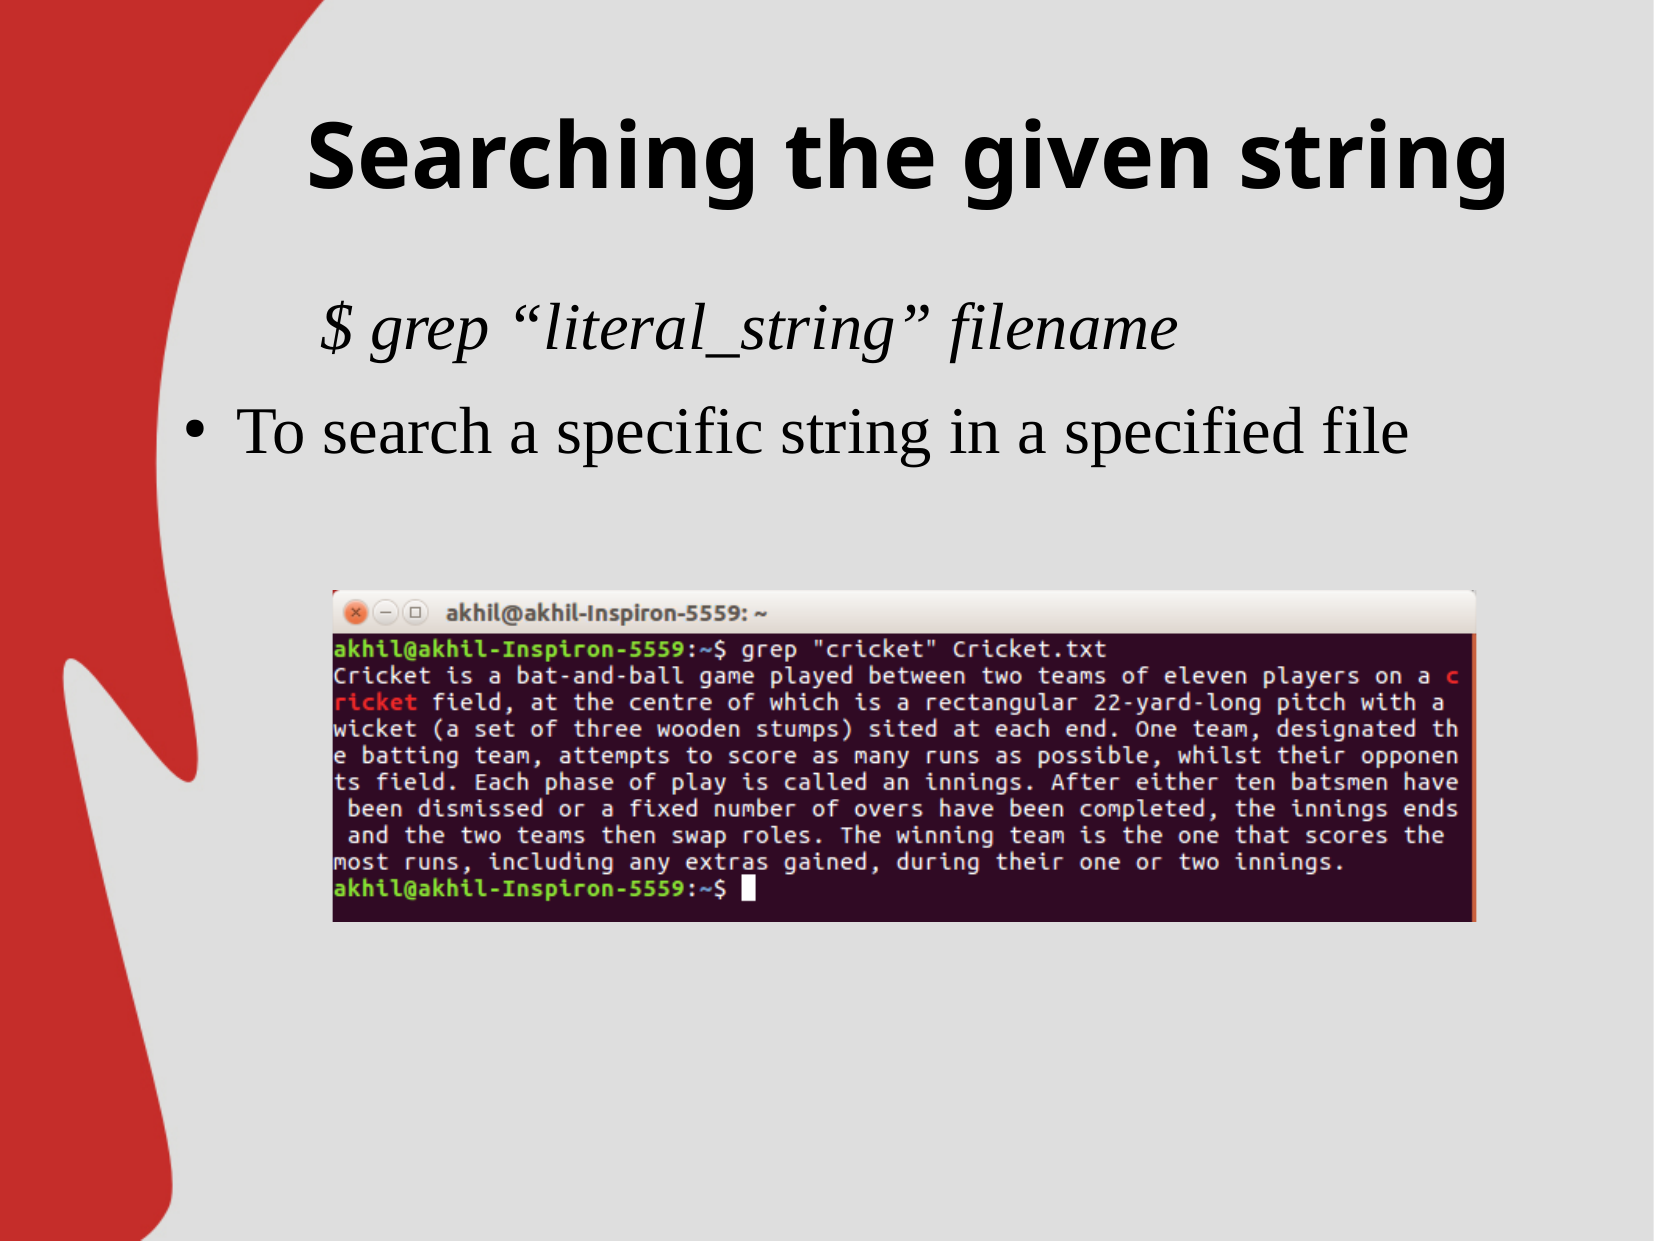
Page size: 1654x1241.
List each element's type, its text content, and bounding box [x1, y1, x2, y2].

picture [0, 0, 1654, 1241]
title Searching the given string [165, 49, 1654, 257]
picture [332, 590, 1477, 922]
list $ grep “literal_string” filename To search a specific string in a specified file [165, 290, 1654, 1010]
